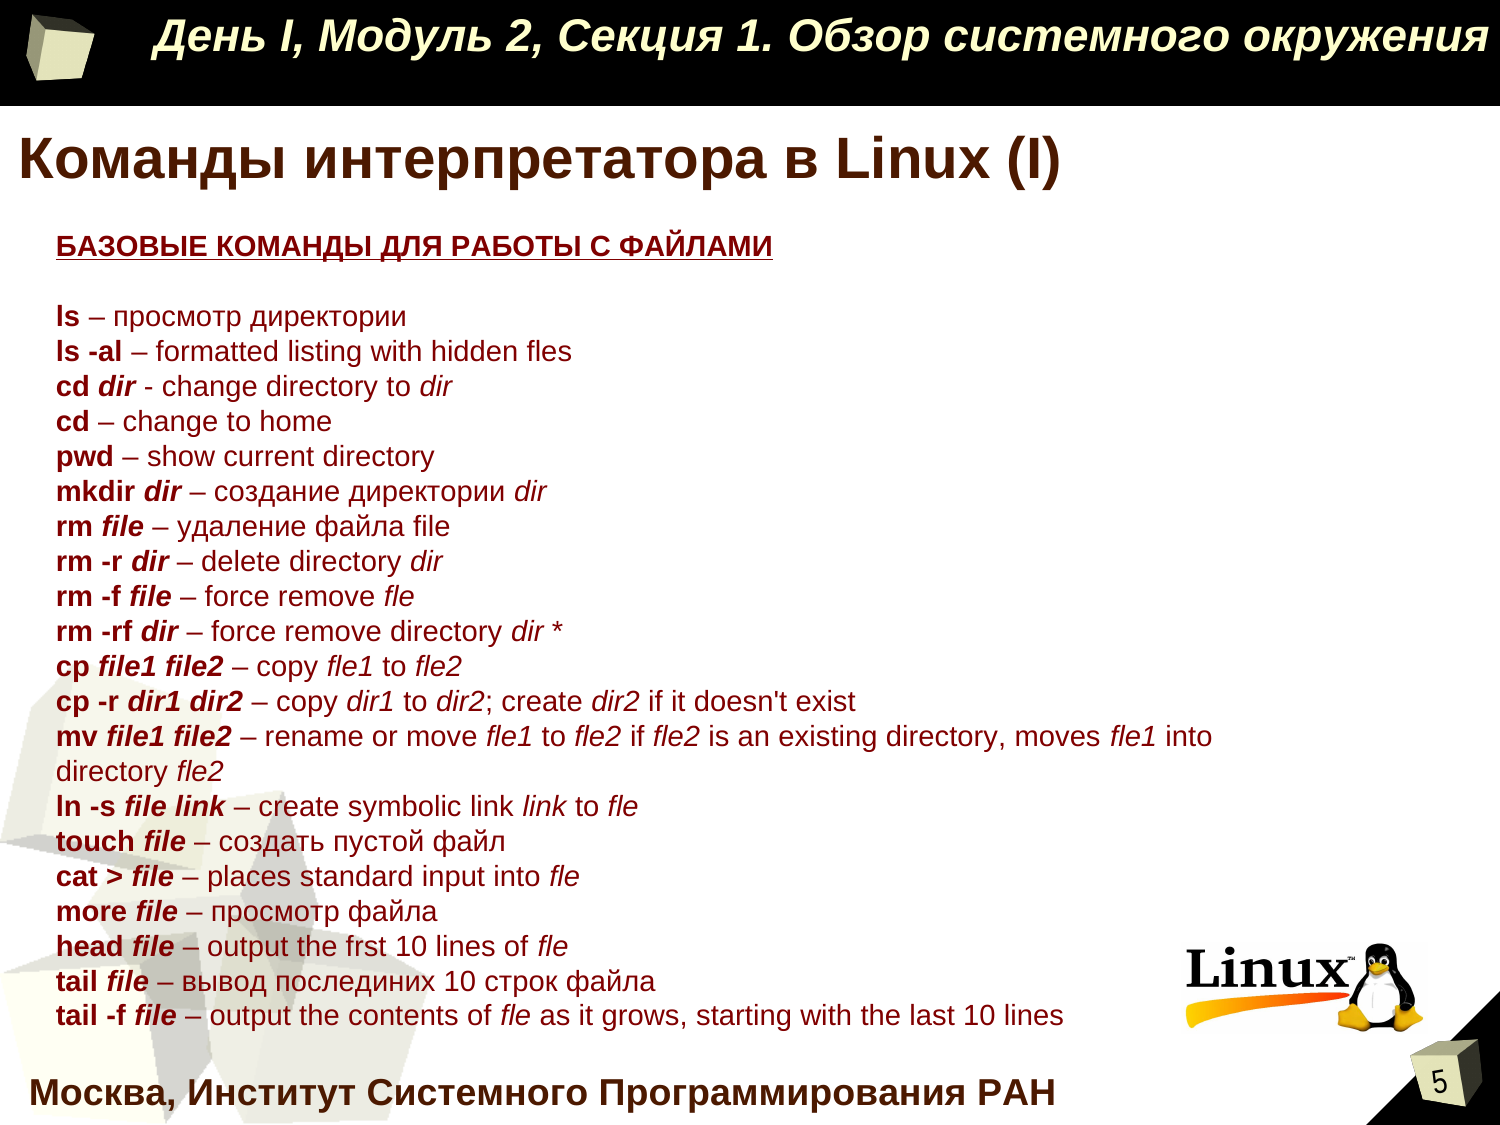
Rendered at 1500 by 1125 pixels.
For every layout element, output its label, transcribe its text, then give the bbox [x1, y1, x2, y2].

text_box Команды интерпретатора в Linux (I) [4, 112, 1500, 198]
text_box БАЗОВЫЕ КОМАНДЫ ДЛЯ РАБОТЫ С ФАЙЛАМИ ls – просмотр директории ls -al – formatted listing with hidden fles cd dir - change directory to dir cd – change to home pwd – show current directory mkdir dir – создание директории dir rm file – удаление файла file rm -r dir – delete directory dir rm -f file – force remove fle rm -rf dir – force remove directory dir * cp file1 file2 – copy fle1 to fle2 cp -r dir1 dir2 – copy dir1 to dir2; create dir2 if it doesn't exist mv file1 file2 – rename or move fle1 to fle2 if fle2 is an existing directory, moves fle1 into directory fle2 ln -s file link – create symbolic link link to fle touch file – создать пустой файл cat > file – places standard input into fle more file – просмотр файла head file – output the frst 10 lines of fle tail file – вывод послединих 10 строк файла tail -f file – output the contents of fle as it grows, starting with the last 10 lines [41, 219, 1424, 1040]
picture [423, 1088, 433, 1102]
picture [1181, 942, 1428, 1034]
picture [0, 659, 433, 1125]
